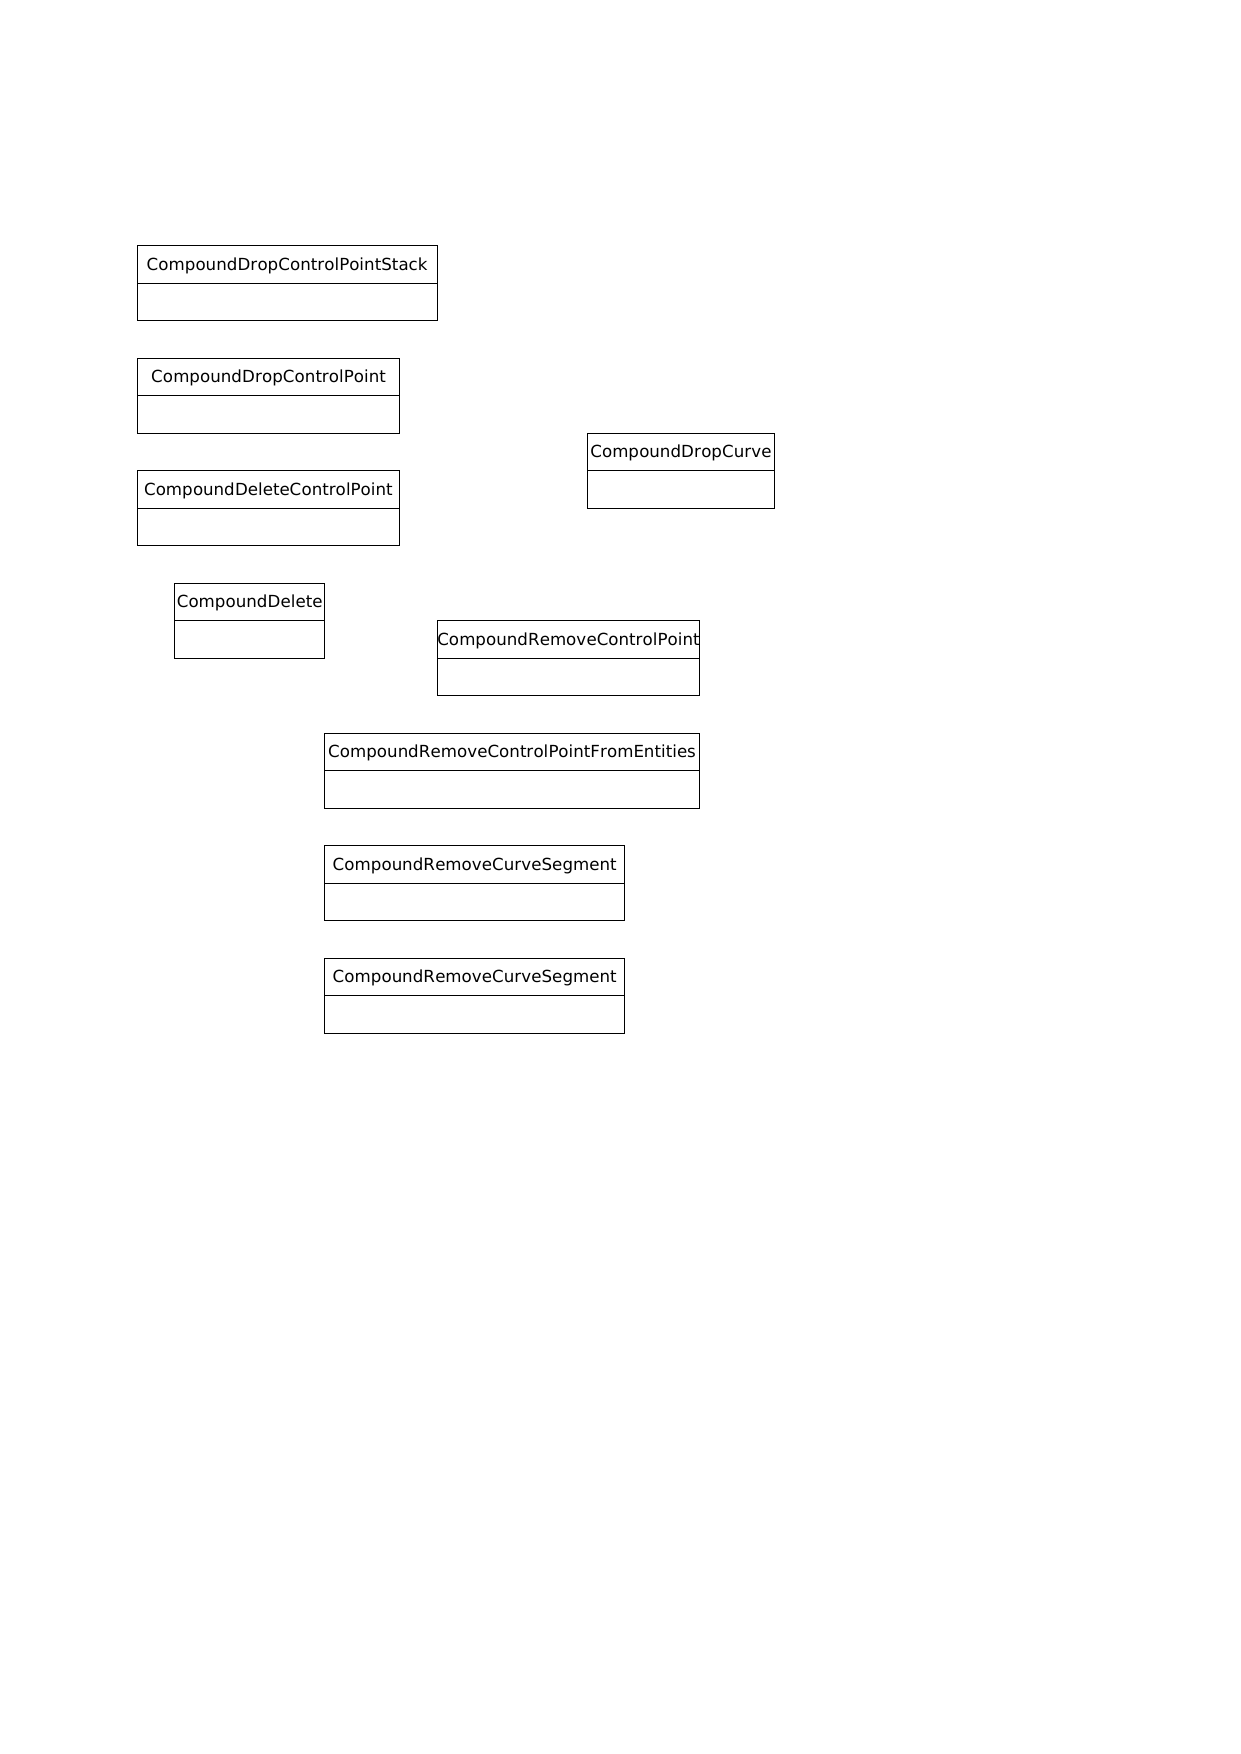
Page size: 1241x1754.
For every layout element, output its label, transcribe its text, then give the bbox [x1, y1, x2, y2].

text_box CompoundRemoveCurveSegment [324, 845, 625, 883]
text_box CompoundRemoveControlPoint [437, 620, 700, 658]
text_box [137, 508, 400, 546]
text_box CompoundDropCurve [587, 433, 775, 470]
text_box [437, 658, 700, 696]
text_box CompoundRemoveCurveSegment [324, 958, 625, 995]
text_box CompoundRemoveControlPointFromEntities [324, 733, 700, 770]
text_box CompoundDropControlPointStack [137, 245, 438, 283]
text_box [324, 995, 625, 1034]
text_box [587, 470, 775, 509]
text_box CompoundDelete [174, 583, 325, 620]
text_box CompoundDropControlPoint [137, 358, 400, 395]
text_box CompoundDeleteControlPoint [137, 470, 400, 508]
text_box [137, 395, 400, 434]
text_box [137, 283, 438, 321]
text_box [324, 770, 700, 809]
text_box [324, 883, 625, 921]
text_box [174, 620, 325, 659]
